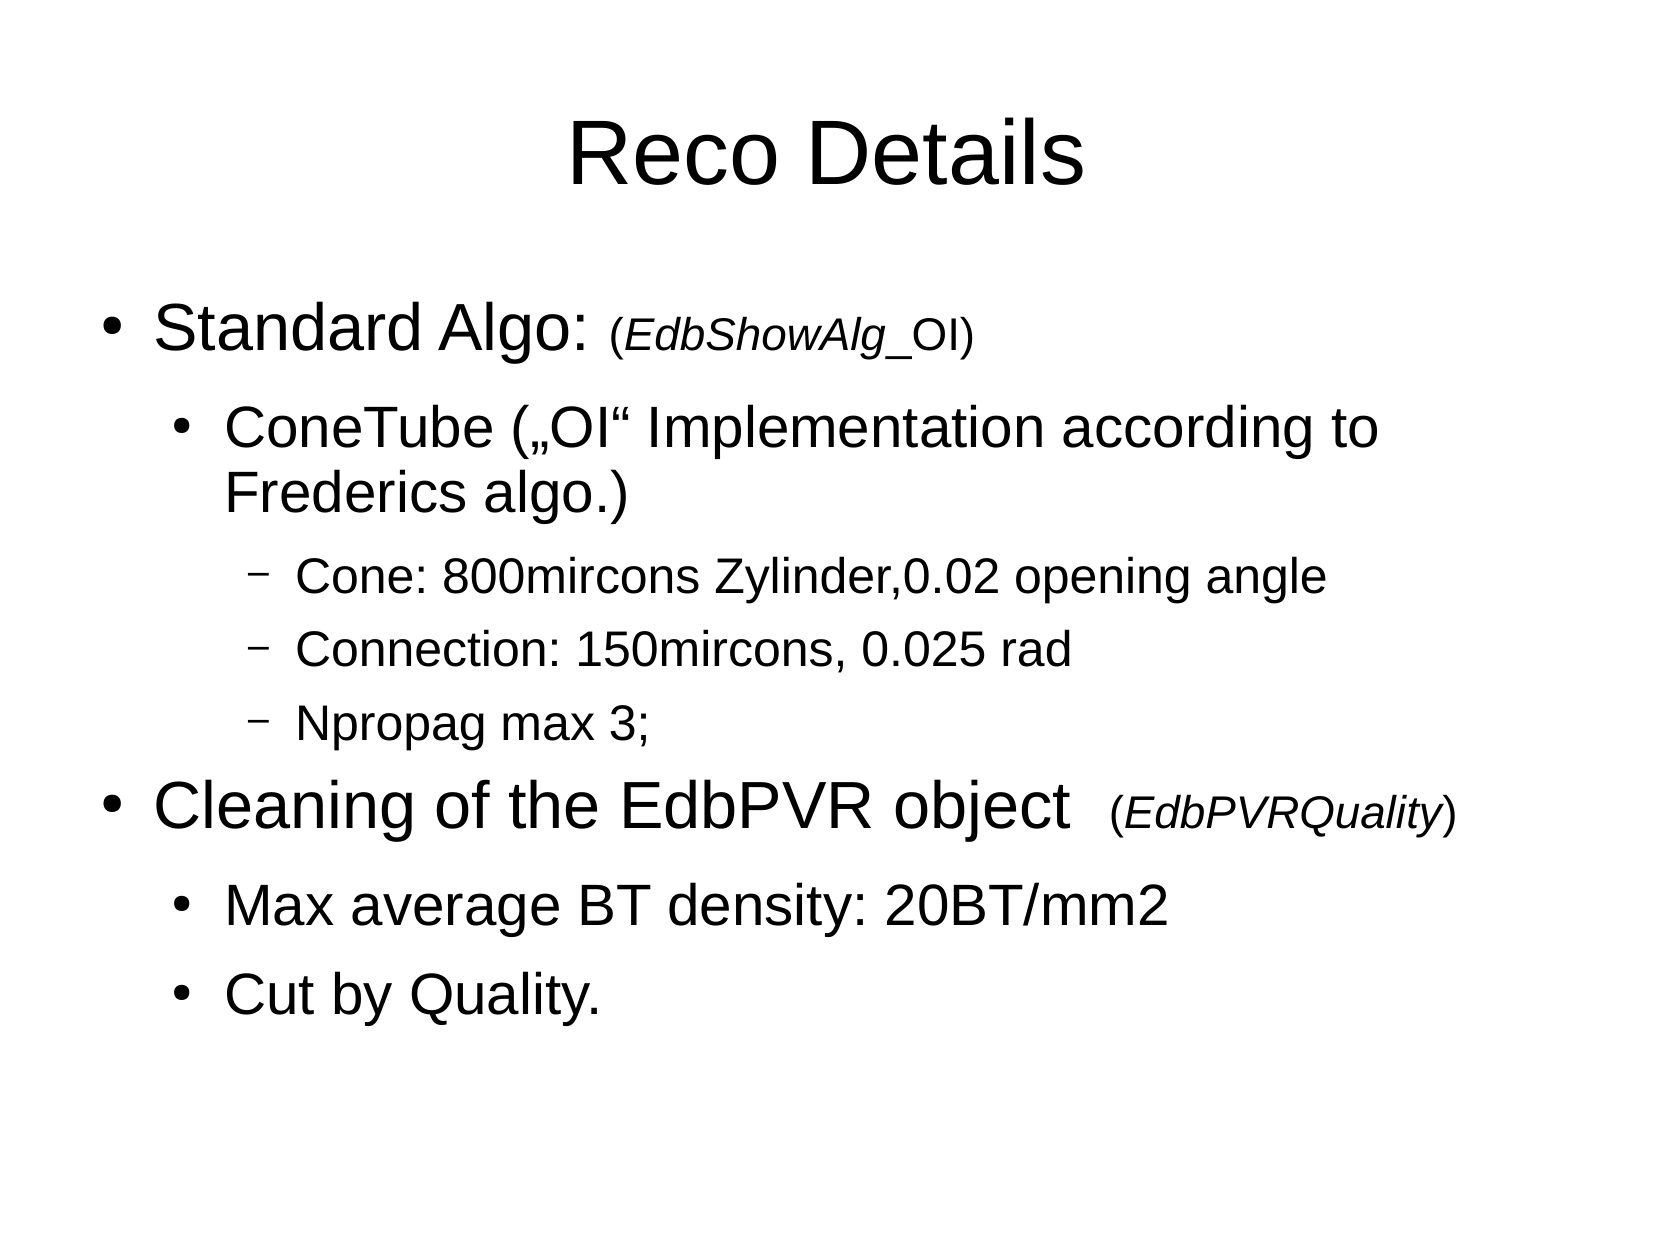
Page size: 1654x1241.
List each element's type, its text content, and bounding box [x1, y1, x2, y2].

list Standard Algo: (EdbShowAlg_OI) ConeTube („OI“ Implementation according to Frederics algo.) Cone: 800mircons Zylinder,0.02 opening angle Connection: 150mircons, 0.025 rad Npropag max 3; Cleaning of the EdbPVR object (EdbPVRQuality) Max average BT density: 20BT/mm2 Cut by Quality. [82, 290, 1571, 1109]
title Reco Details [82, 56, 1571, 250]
